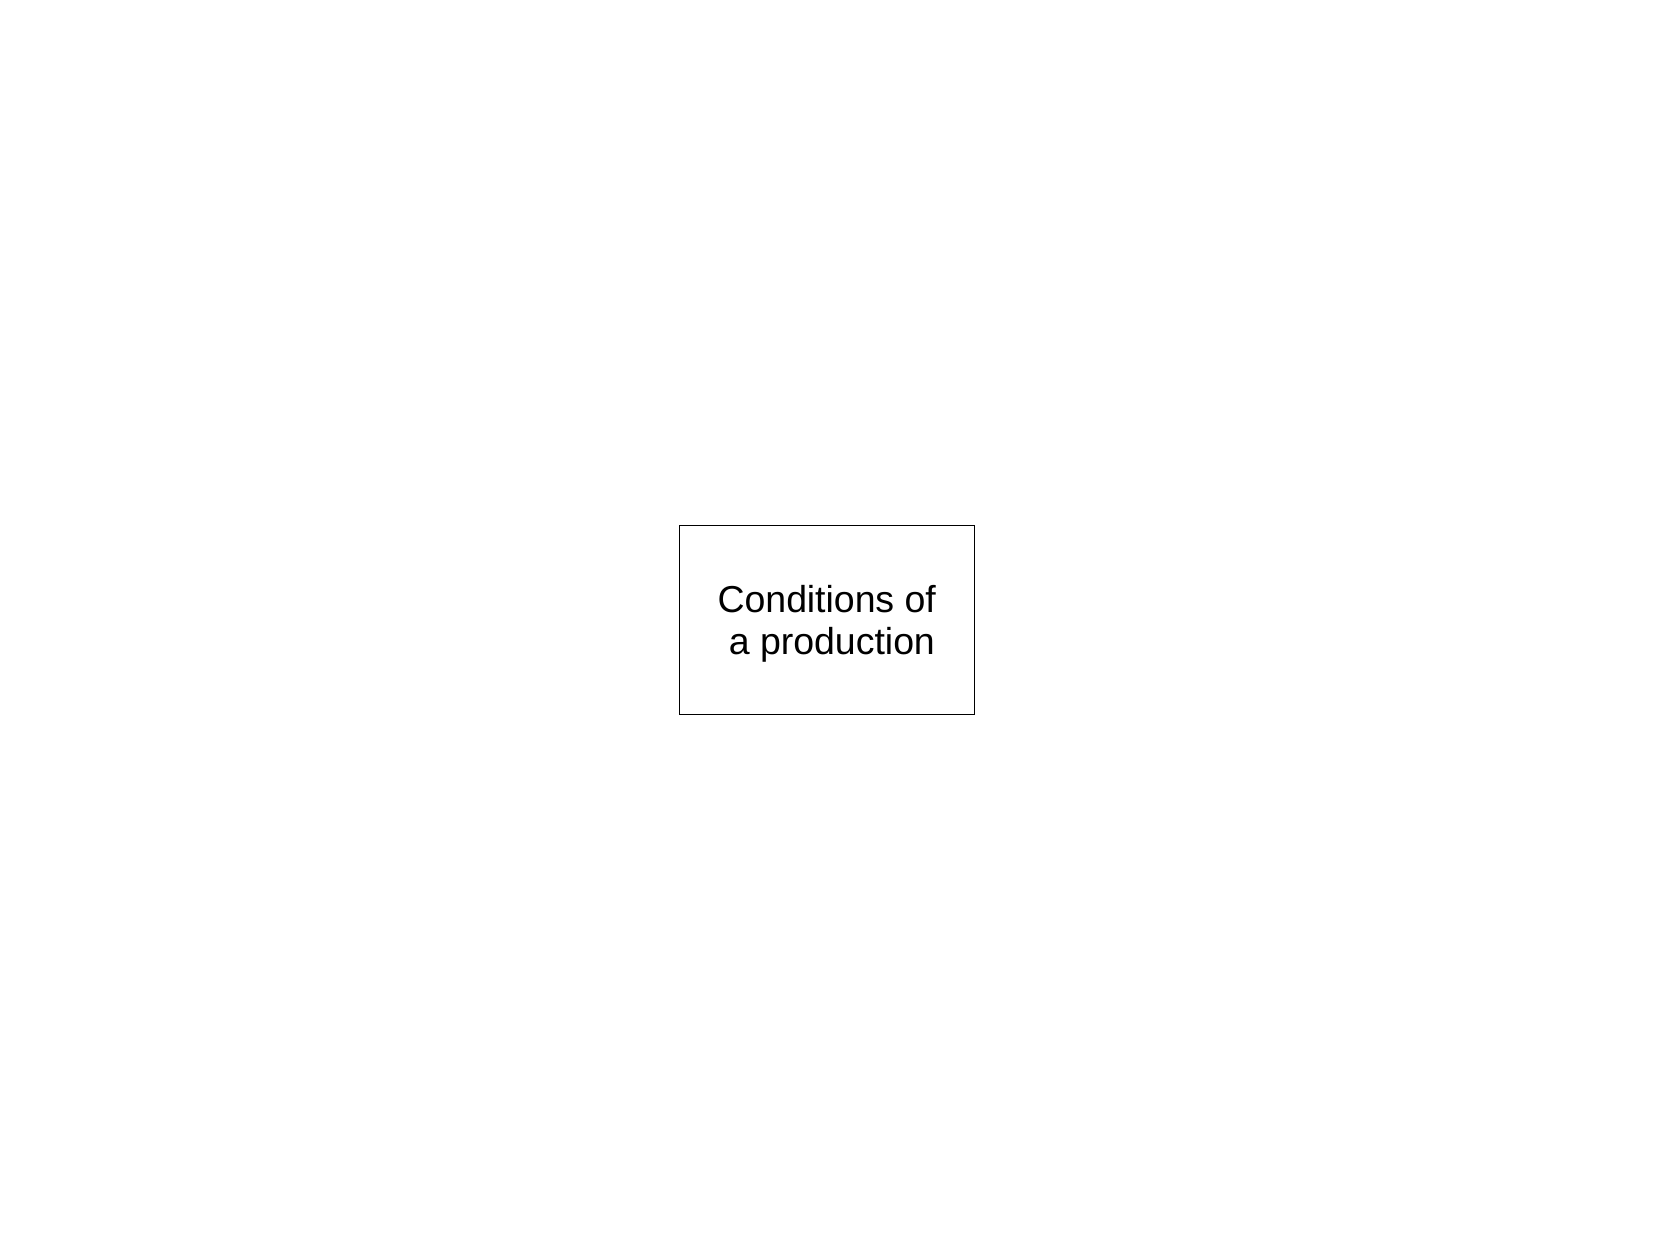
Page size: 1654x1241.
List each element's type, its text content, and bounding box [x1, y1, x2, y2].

text_box Conditions of a production [679, 525, 975, 715]
